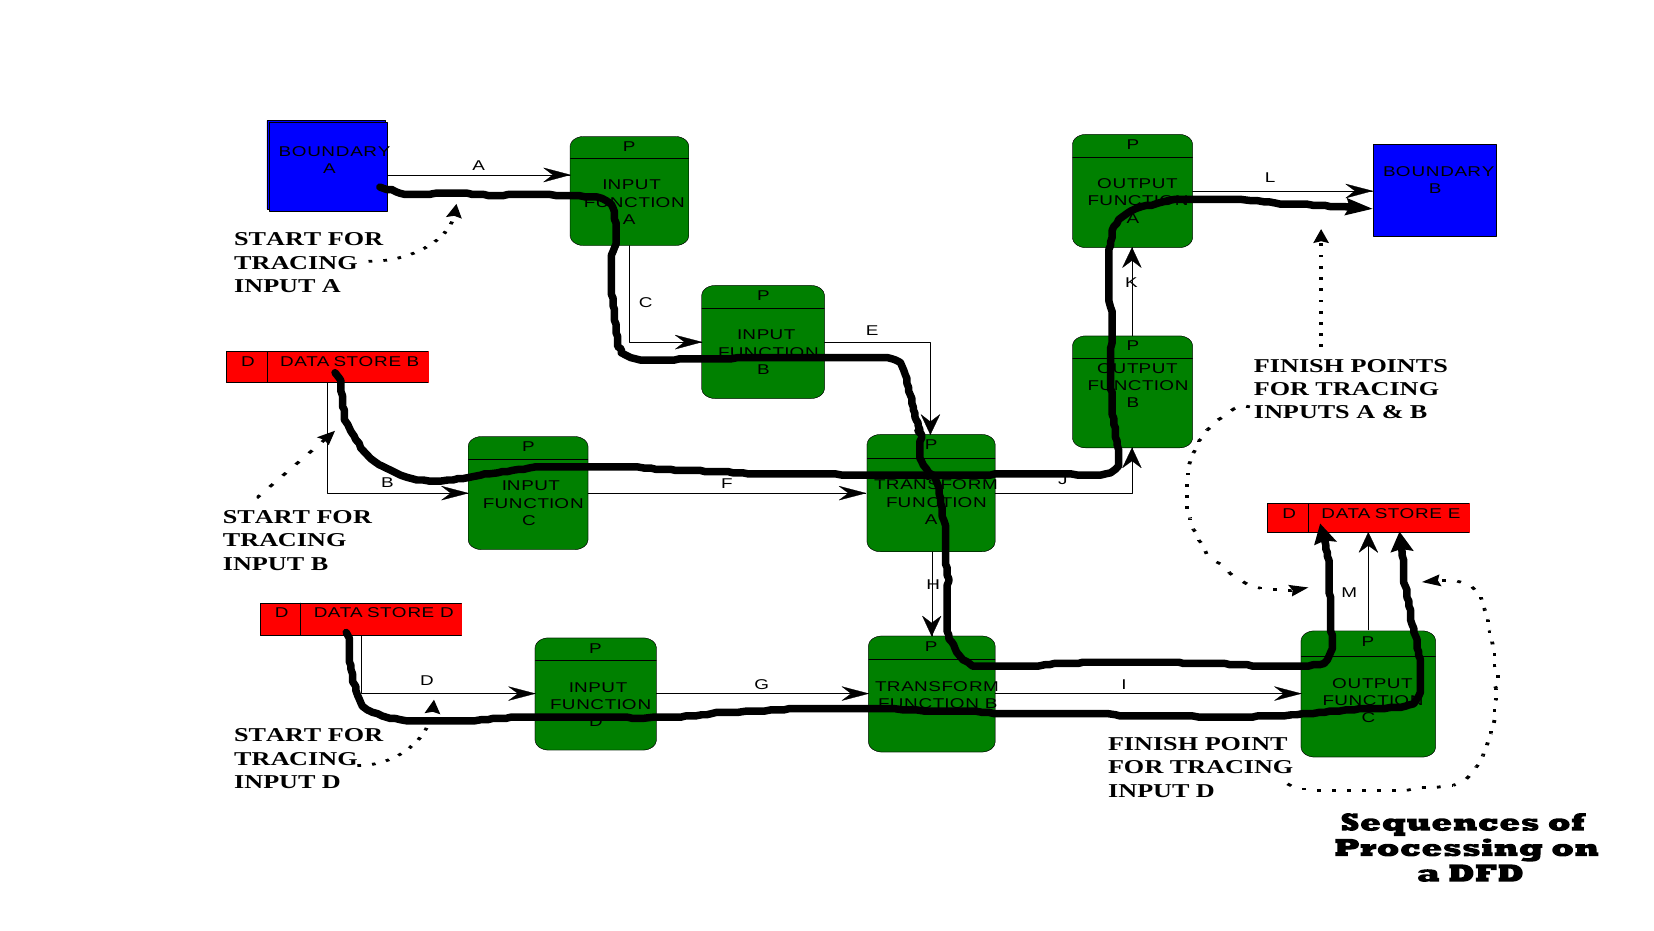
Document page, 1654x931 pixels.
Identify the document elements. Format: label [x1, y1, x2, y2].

chart [192, 95, 1599, 920]
